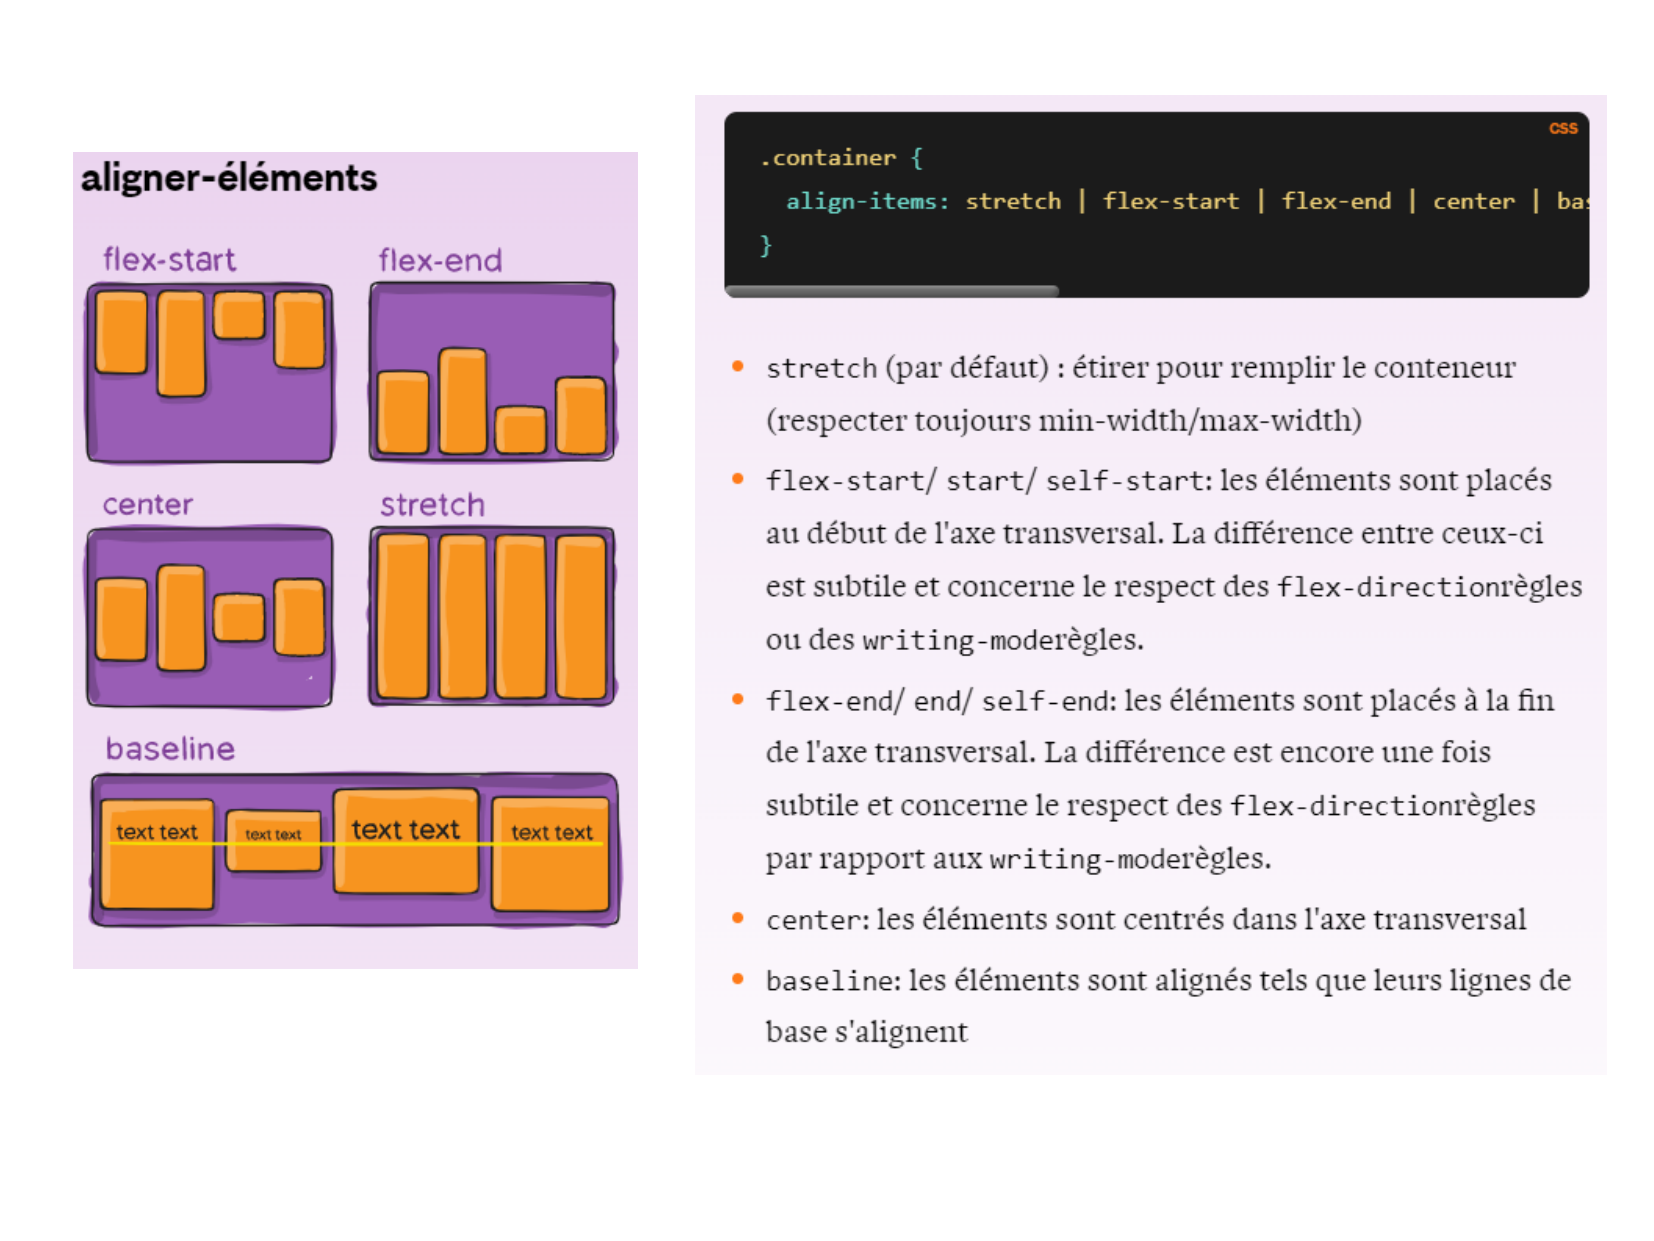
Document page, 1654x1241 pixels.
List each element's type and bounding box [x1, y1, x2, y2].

picture [695, 95, 1607, 1075]
picture [73, 152, 638, 969]
